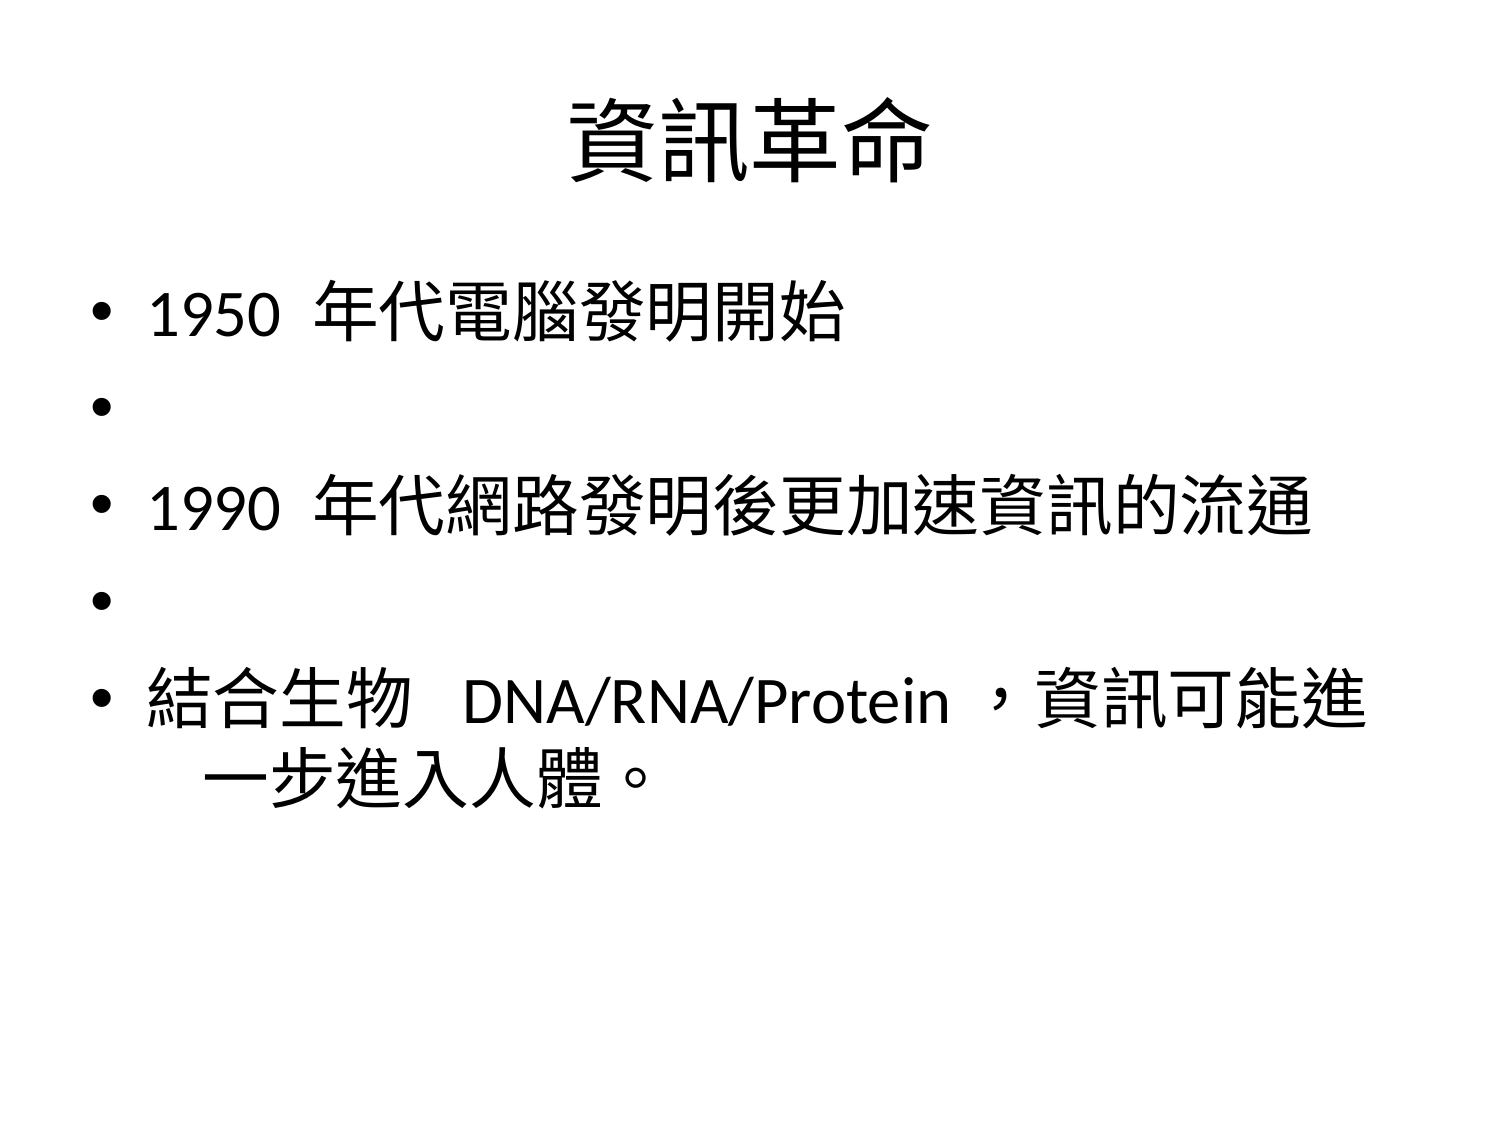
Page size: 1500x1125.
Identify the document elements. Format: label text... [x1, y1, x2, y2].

list 1950 年代電腦發明開始 1990 年代網路發明後更加速資訊的流通 結合生物 DNA/RNA/Protein，資訊可能進一步進入人體。 [75, 262, 1426, 1005]
title 資訊革命 [75, 45, 1426, 233]
